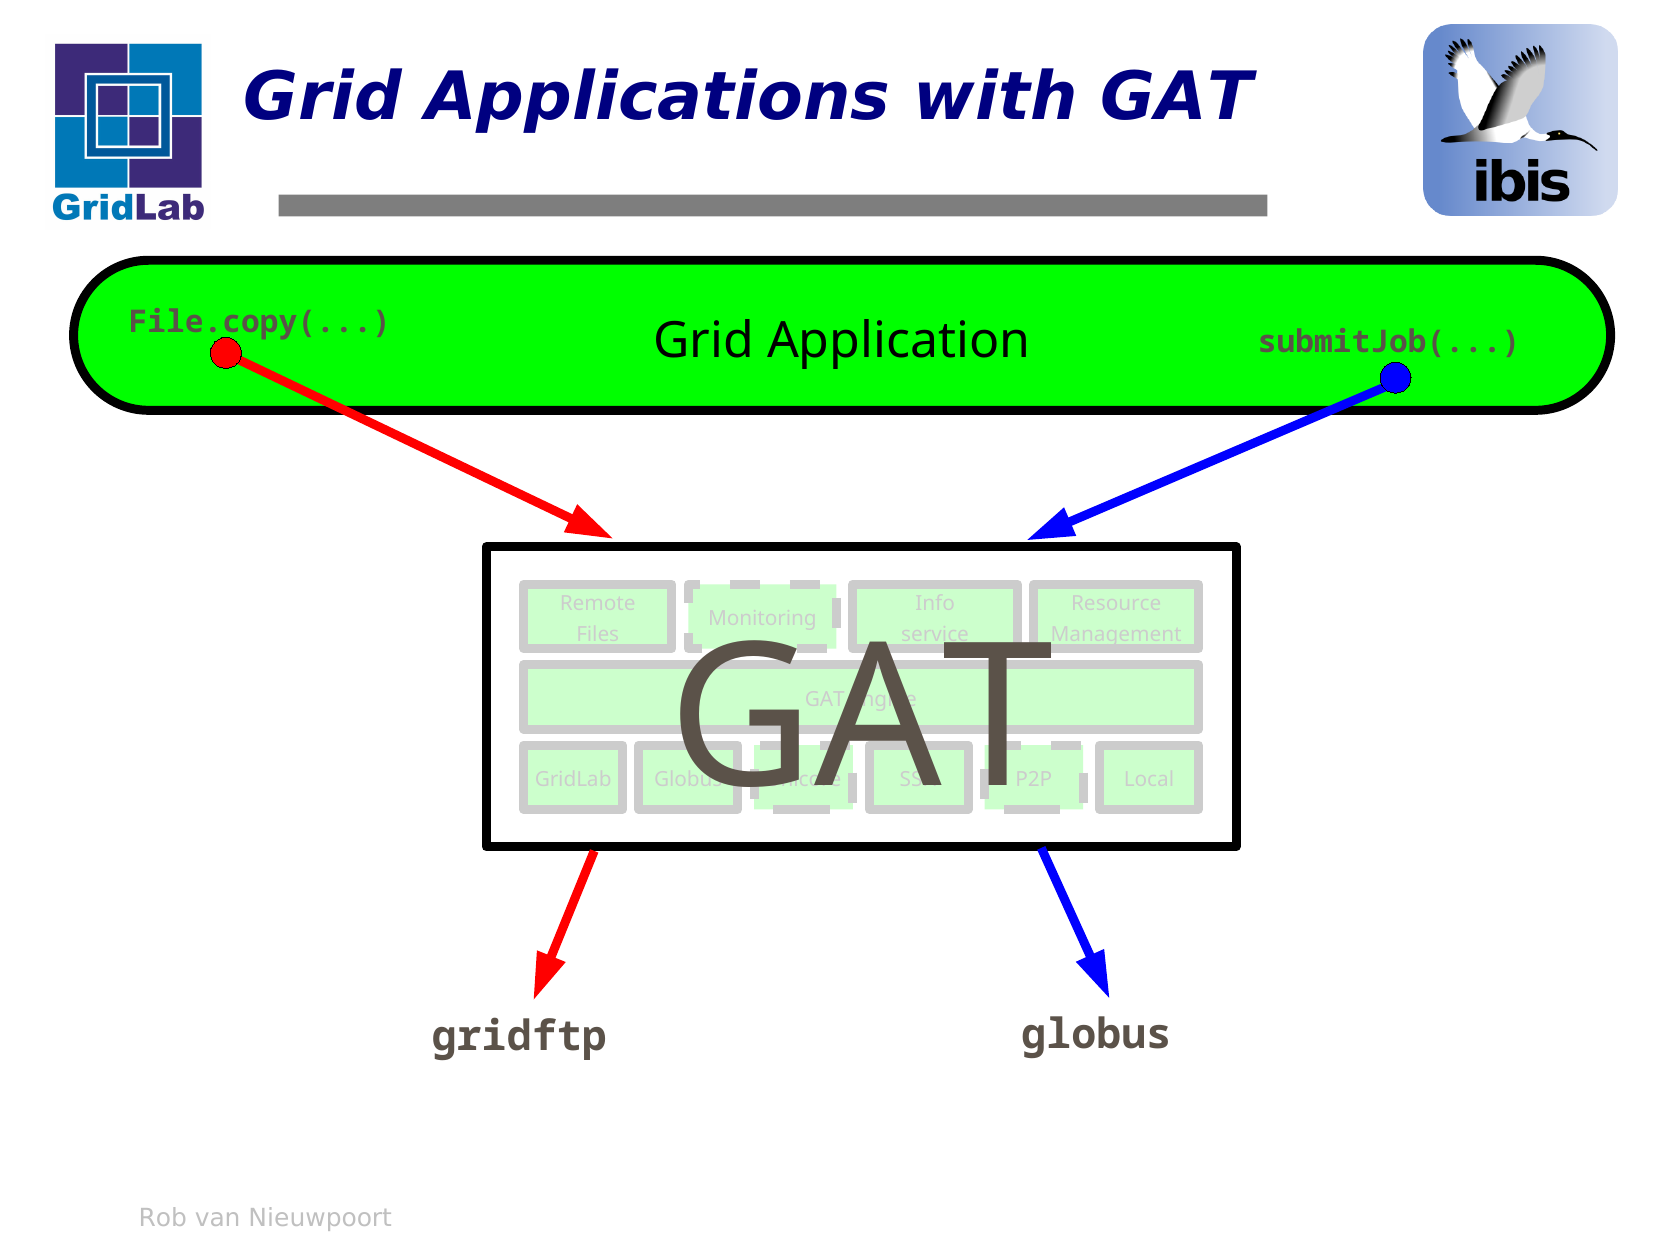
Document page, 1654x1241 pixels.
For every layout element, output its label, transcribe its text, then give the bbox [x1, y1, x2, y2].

text_box GAT [486, 546, 1237, 847]
text_box globus [1021, 999, 1179, 1087]
text_box Grid Application [73, 260, 1611, 411]
text_box submitJob(...) [1257, 315, 1521, 352]
title Grid Applications with GAT [243, 0, 1280, 187]
text_box [1380, 362, 1412, 394]
text_box [210, 337, 242, 369]
picture [45, 34, 211, 230]
text_box File.copy(...) [128, 295, 392, 332]
picture [1423, 24, 1618, 216]
text_box gridftp [431, 1001, 607, 1089]
